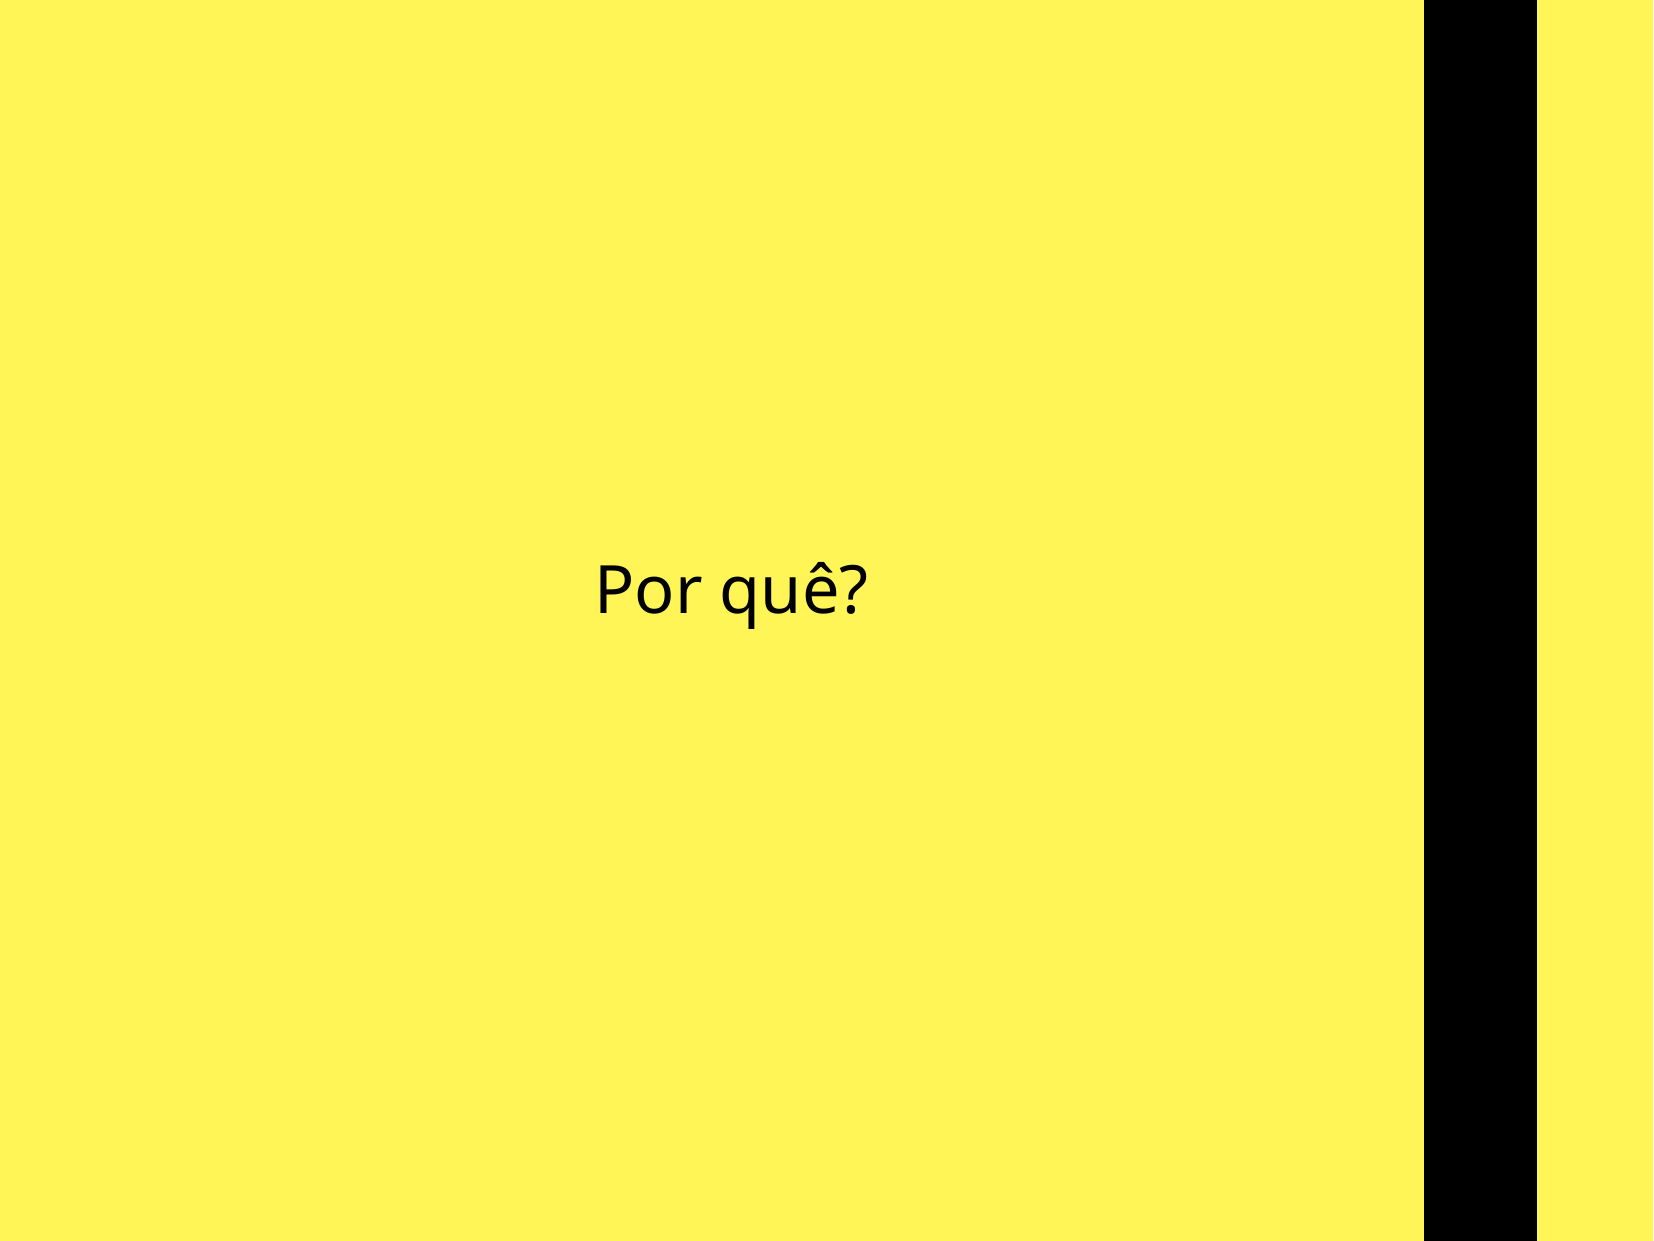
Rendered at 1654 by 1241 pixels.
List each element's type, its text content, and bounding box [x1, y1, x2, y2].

picture [1537, 0, 1654, 1241]
picture [0, 0, 1424, 1241]
subtitle Por quê? [76, 178, 1388, 997]
